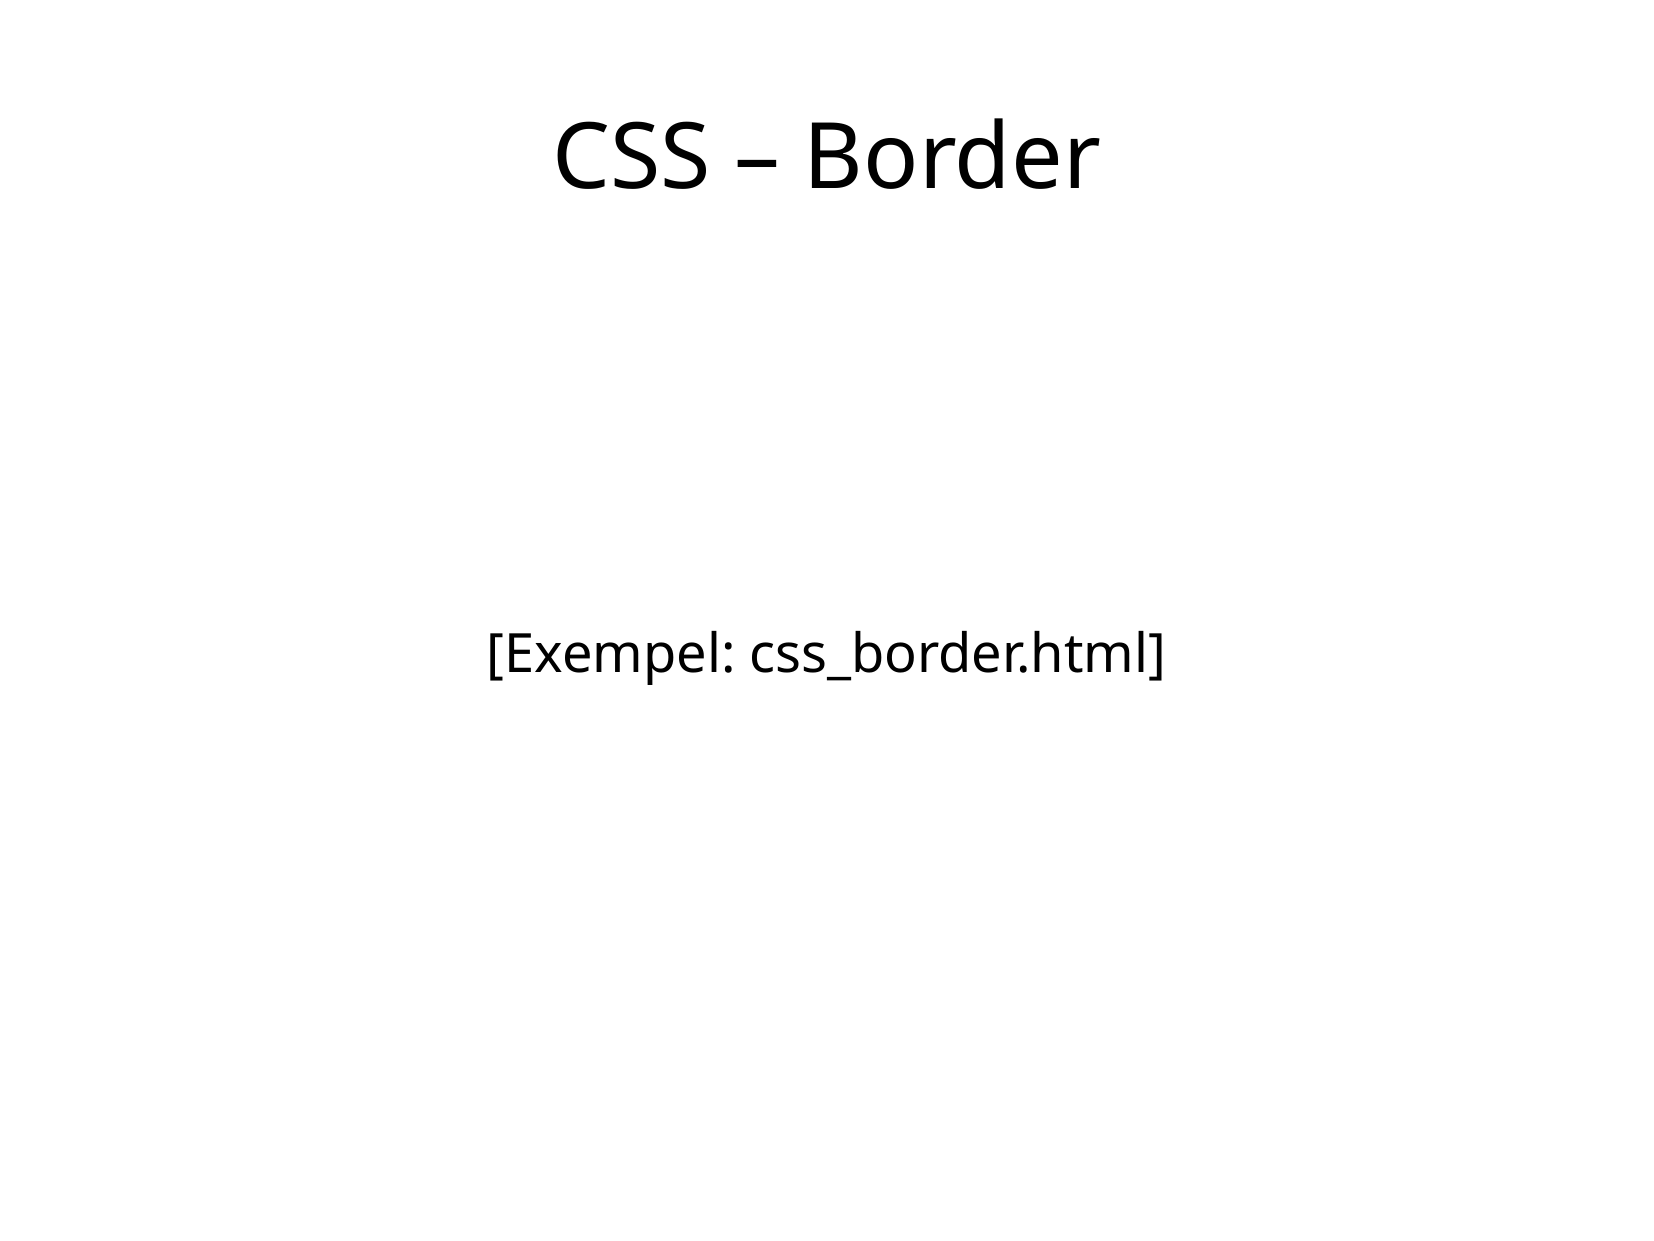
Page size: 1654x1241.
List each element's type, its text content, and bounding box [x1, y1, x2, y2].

title CSS – Border [82, 49, 1571, 257]
text_box [Exempel: css_border.html] [360, 614, 1294, 670]
